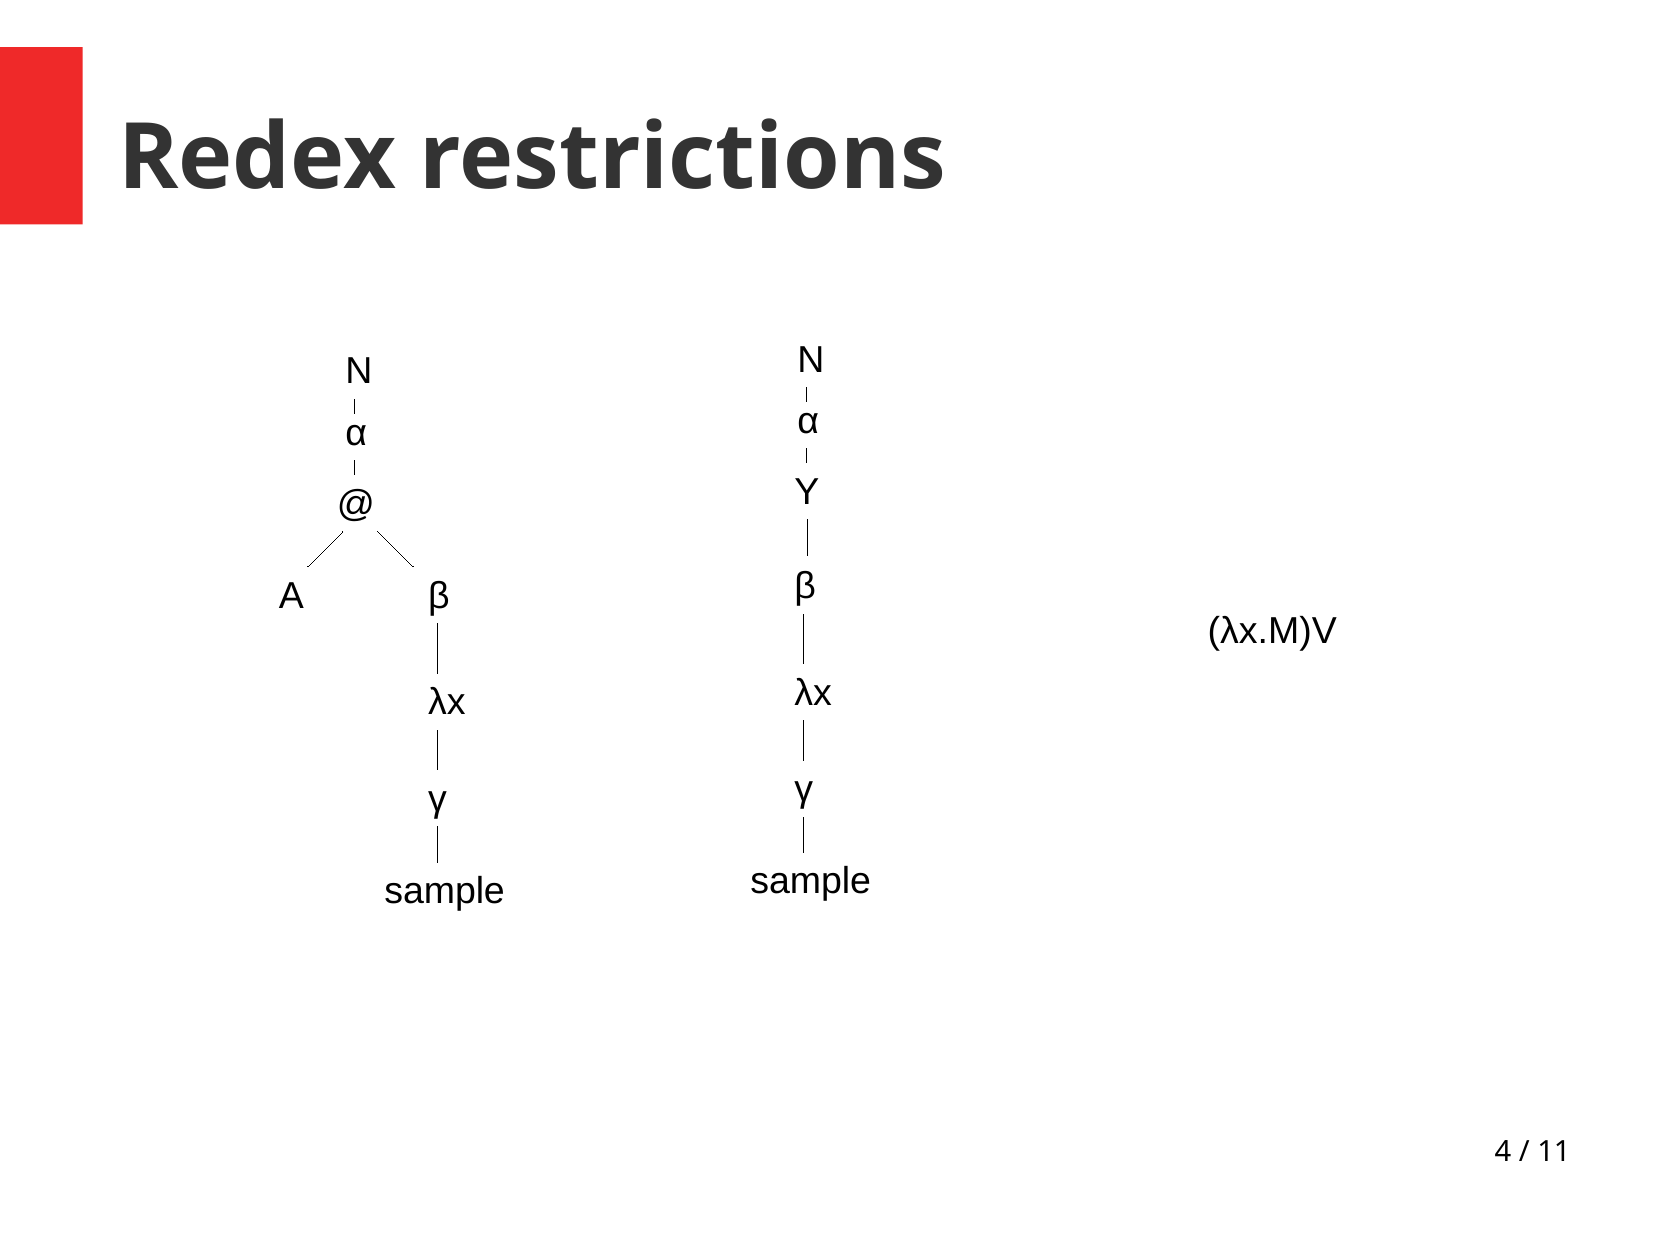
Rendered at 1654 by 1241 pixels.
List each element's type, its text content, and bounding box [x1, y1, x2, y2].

title Redex restrictions [118, 49, 1571, 257]
text_box sample [735, 852, 886, 910]
text_box λx [779, 663, 851, 721]
text_box @ [322, 474, 390, 532]
text_box β [779, 557, 831, 615]
text_box sample [369, 862, 520, 920]
text_box λx [413, 673, 485, 731]
text_box N [782, 330, 840, 388]
text_box Y [779, 462, 835, 520]
text_box N [330, 342, 388, 400]
text_box γ [413, 769, 462, 827]
text_box α [782, 392, 834, 449]
text_box β [413, 566, 465, 624]
text_box γ [779, 760, 828, 818]
text_box α [330, 403, 383, 461]
text_box (λx.M)V [1192, 602, 1354, 660]
text_box A [264, 566, 319, 624]
